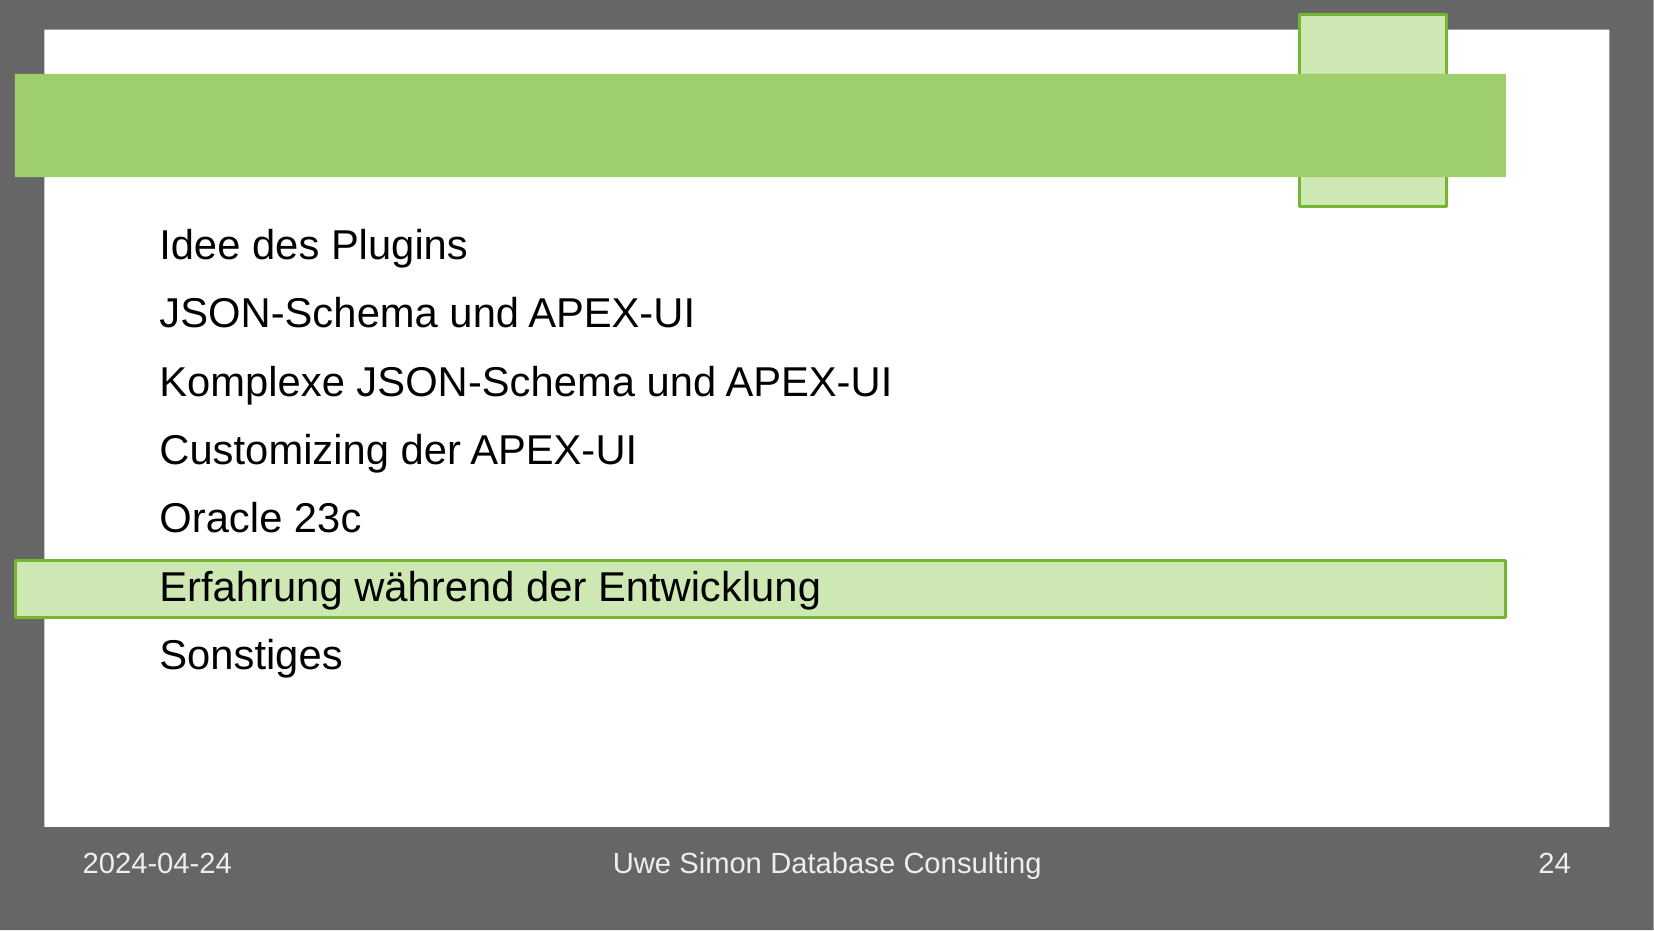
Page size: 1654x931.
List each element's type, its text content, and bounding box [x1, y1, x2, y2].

list Idee des Plugins JSON-Schema und APEX-UI Komplexe JSON-Schema und APEX-UI Customizing der APEX-UI Oracle 23c Erfahrung während der Entwicklung Sonstiges [88, 221, 1565, 813]
text_box [15, 560, 88, 618]
